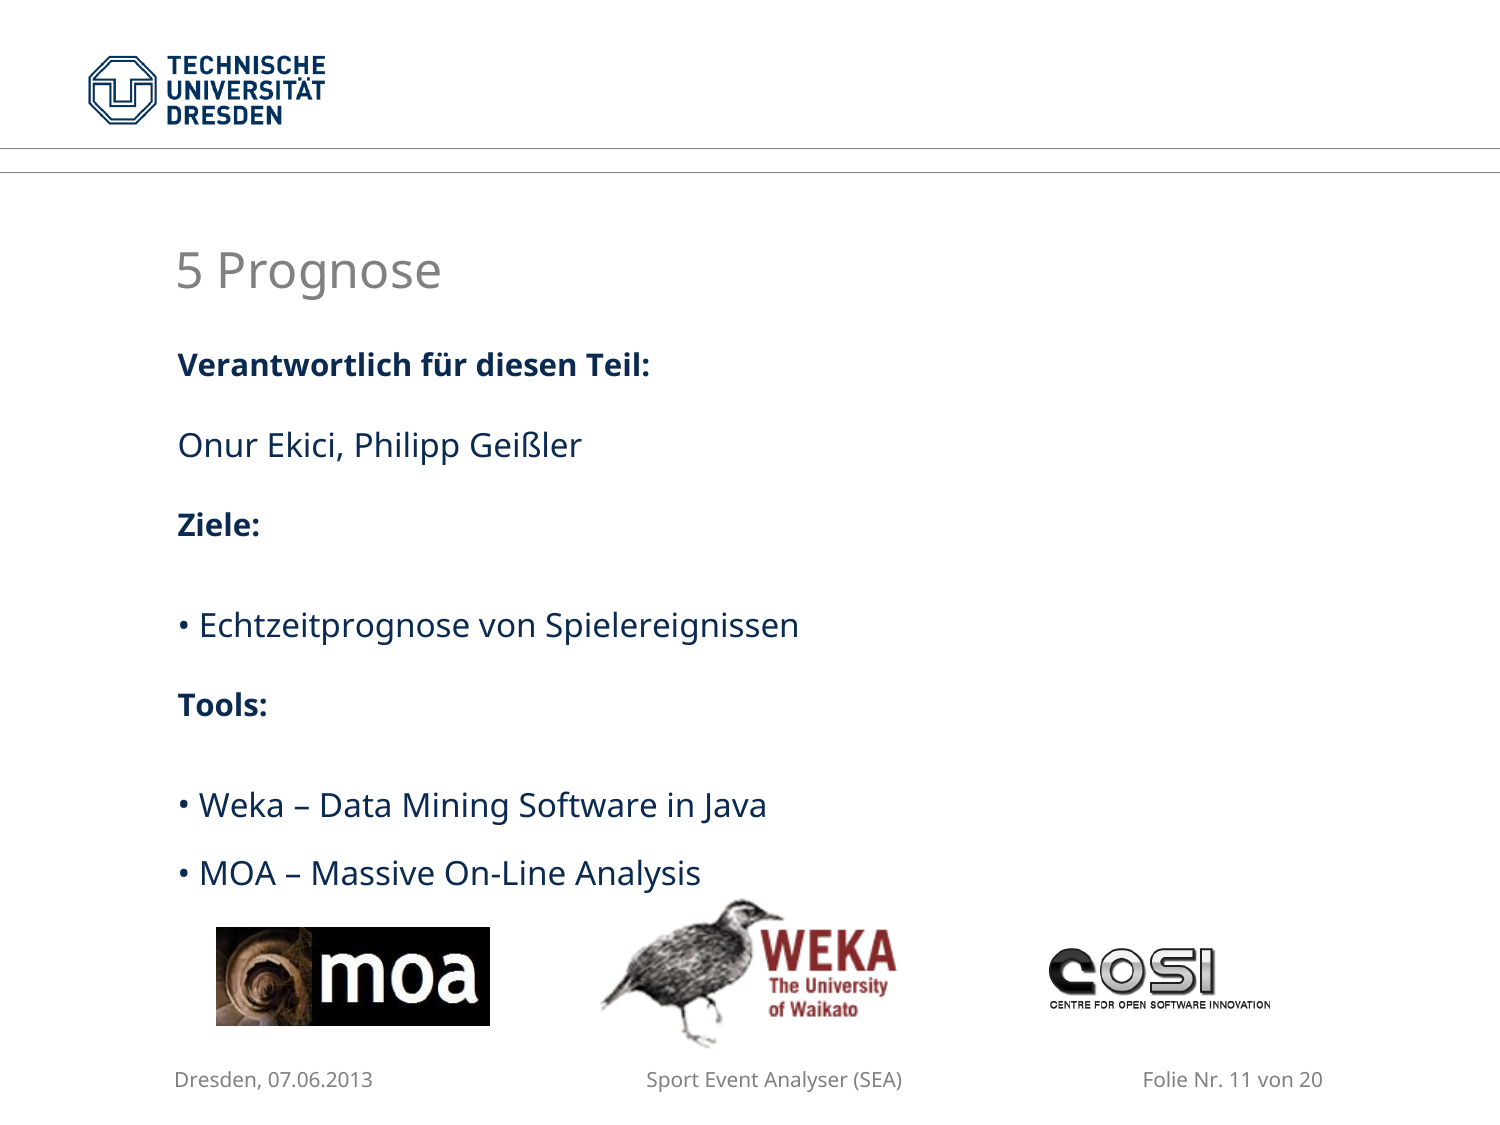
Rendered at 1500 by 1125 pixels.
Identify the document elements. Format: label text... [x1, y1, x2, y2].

text_box Dresden, 07.06.2013 [159, 1048, 510, 1109]
list Verantwortlich für diesen Teil: Onur Ekici, Philipp Geißler Ziele: Echtzeitprognose von Spielereignissen Tools: Weka – Data Mining Software in Java MOA – Massive On-Line Analysis [162, 338, 1182, 969]
title 5 Prognose [160, 231, 1392, 307]
picture [216, 897, 1312, 1061]
picture [88, 54, 325, 125]
